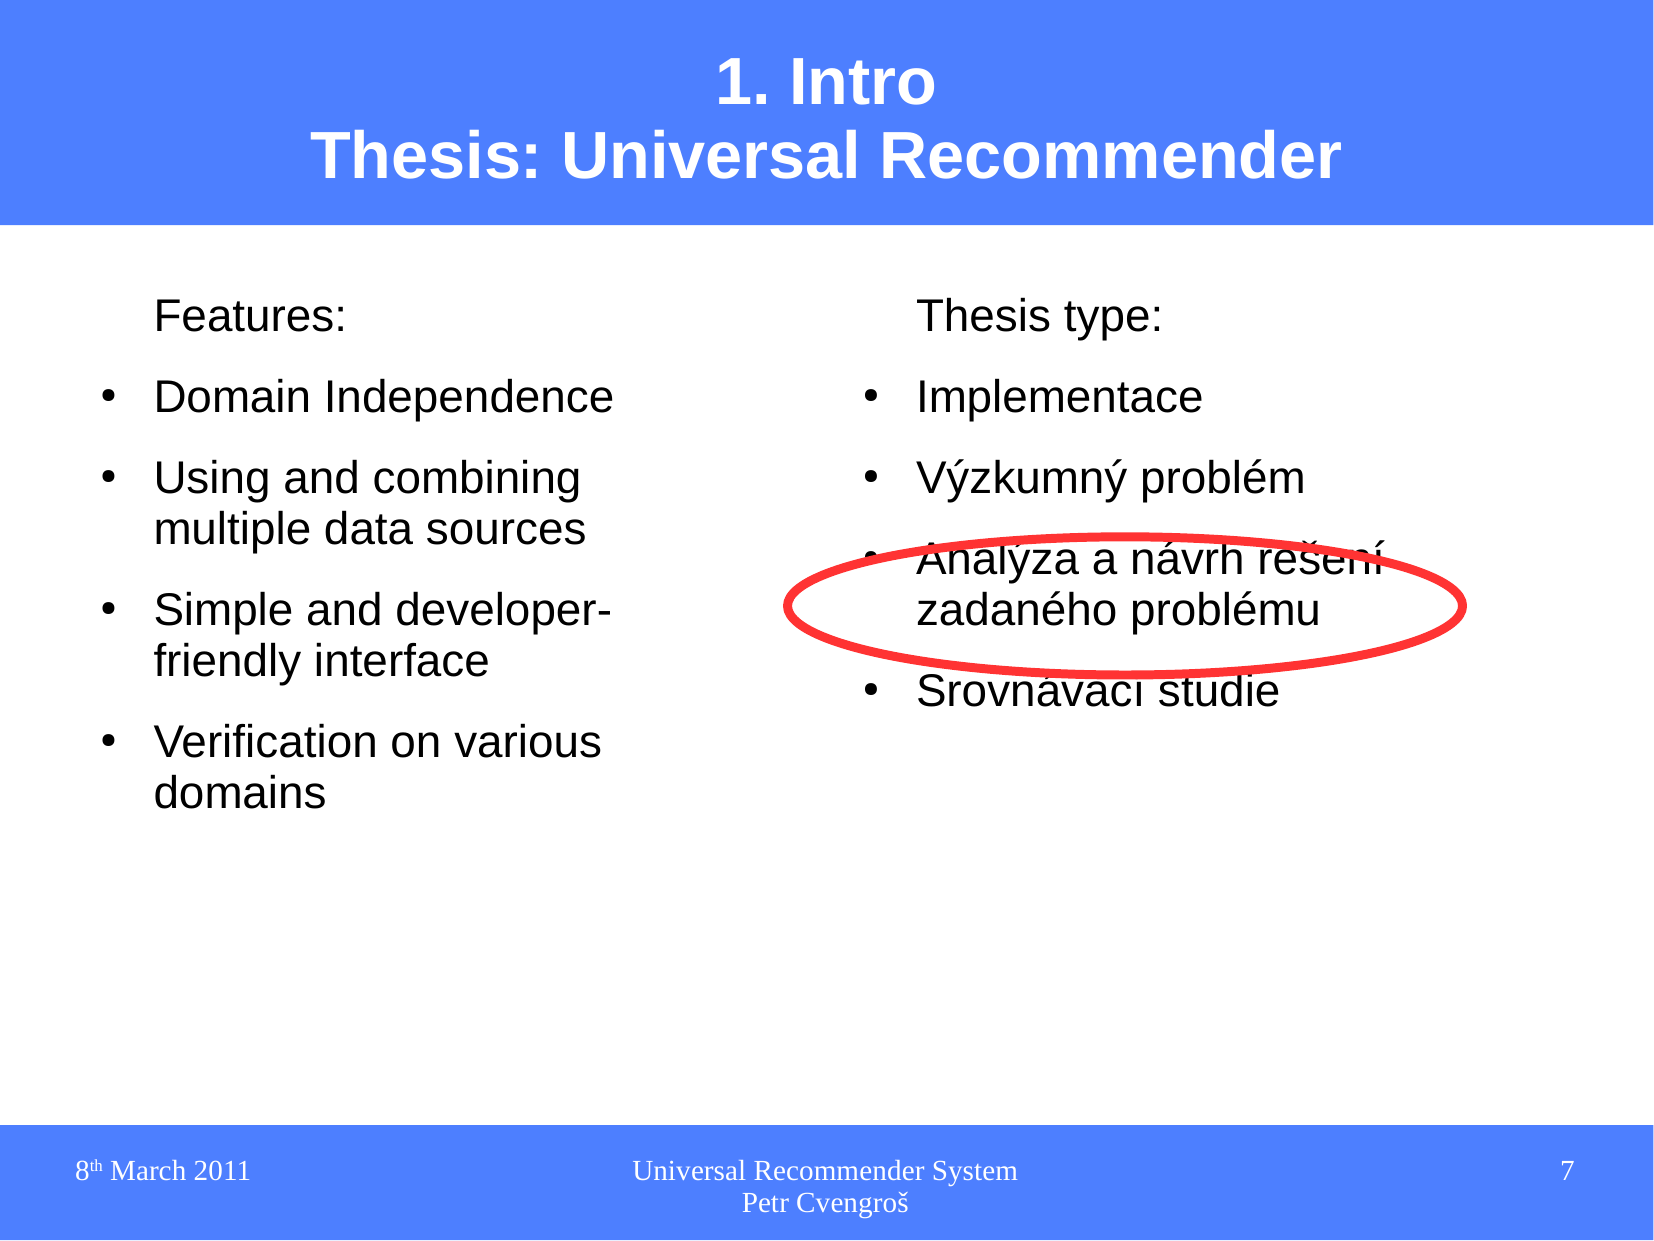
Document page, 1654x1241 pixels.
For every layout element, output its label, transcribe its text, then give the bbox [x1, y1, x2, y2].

title 1. Intro Thesis: Universal Recommender [82, 32, 1571, 205]
text_box [787, 536, 1463, 676]
list Features: Domain Independence Using and combining multiple data sources Simple and developer-friendly interface Verification on various domains [82, 290, 751, 1109]
list Thesis type: Implementace Výzkumný problém Analýza a návrh řešení zadaného problému Srovnávací studie [845, 290, 1572, 1109]
